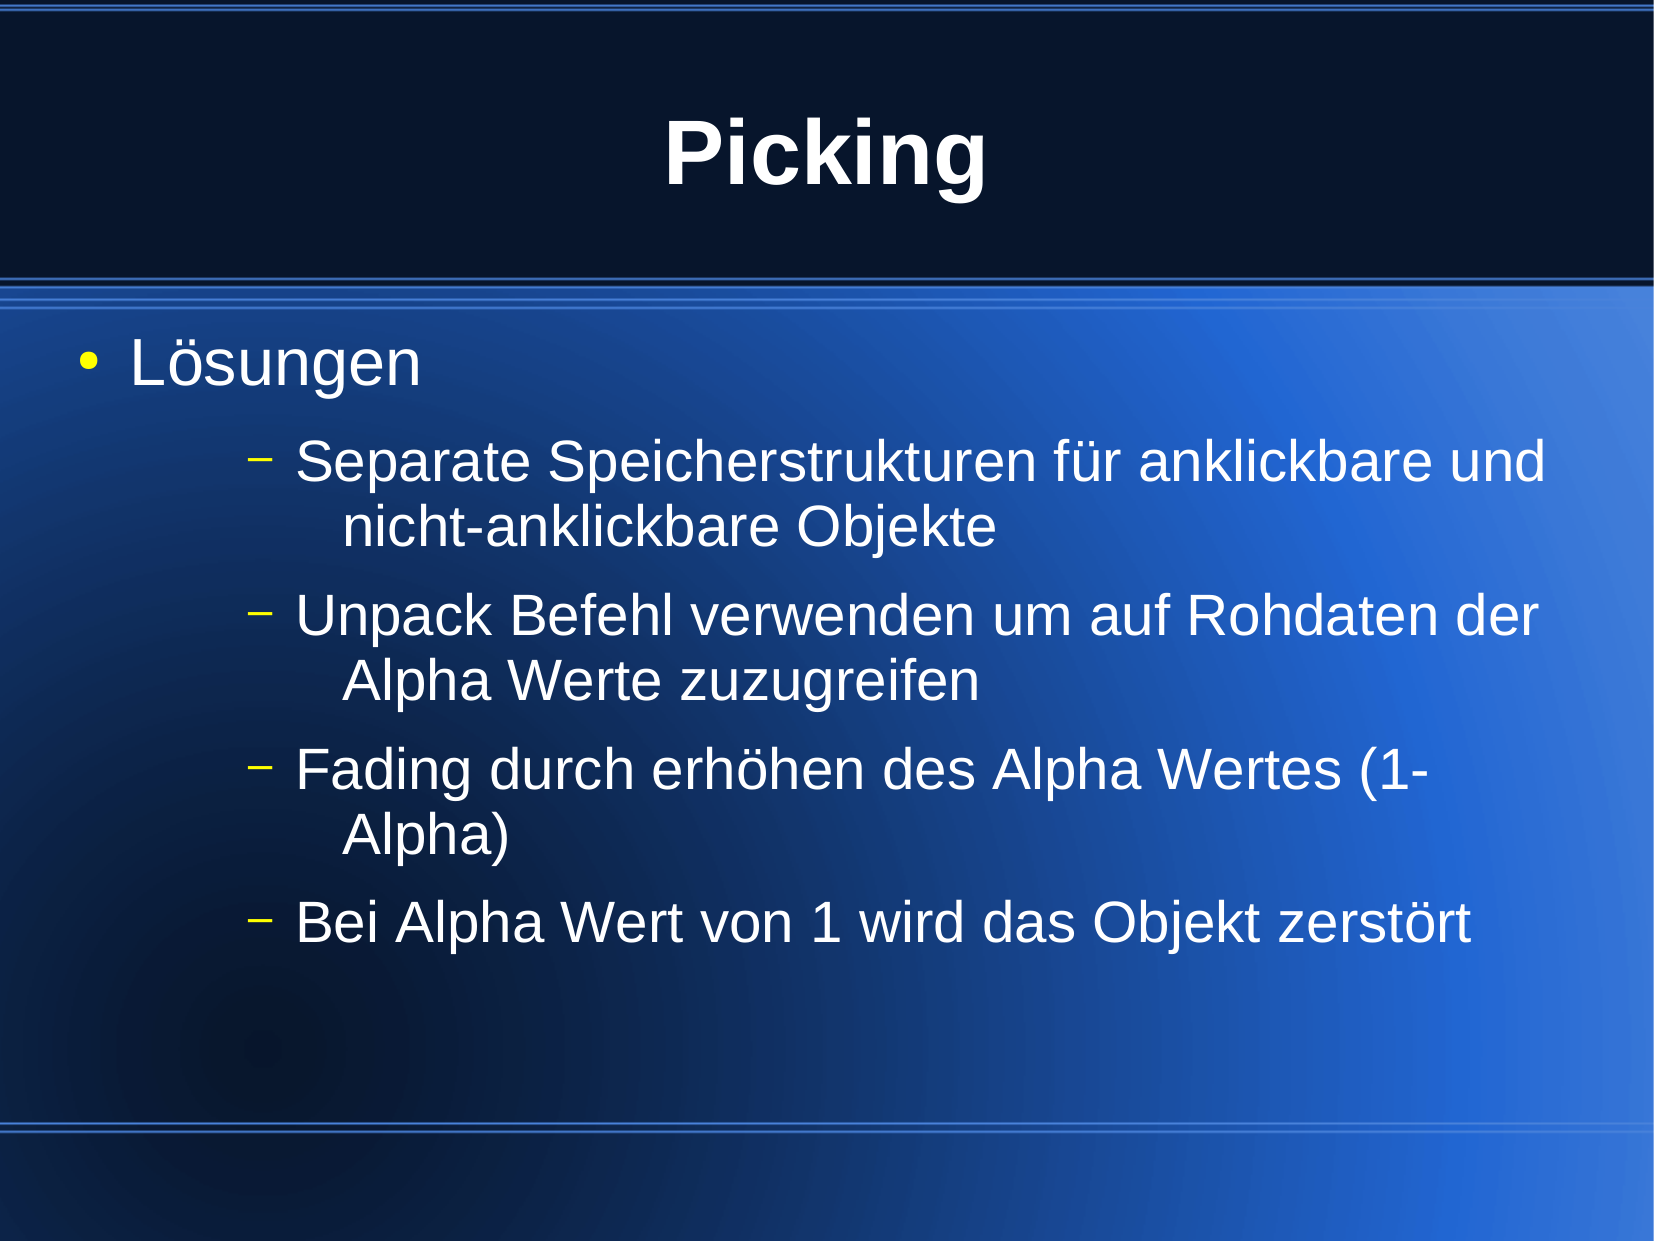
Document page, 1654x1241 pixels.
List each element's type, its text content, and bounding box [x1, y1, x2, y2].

list Lösungen Separate Speicherstrukturen für anklickbare und nicht-anklickbare Objekte Unpack Befehl verwenden um auf Rohdaten der Alpha Werte zuzugreifen Fading durch erhöhen des Alpha Wertes (1-Alpha) Bei Alpha Wert von 1 wird das Objekt zerstört [59, 324, 1583, 1016]
picture [0, 0, 1654, 1241]
title Picking [82, 49, 1571, 257]
